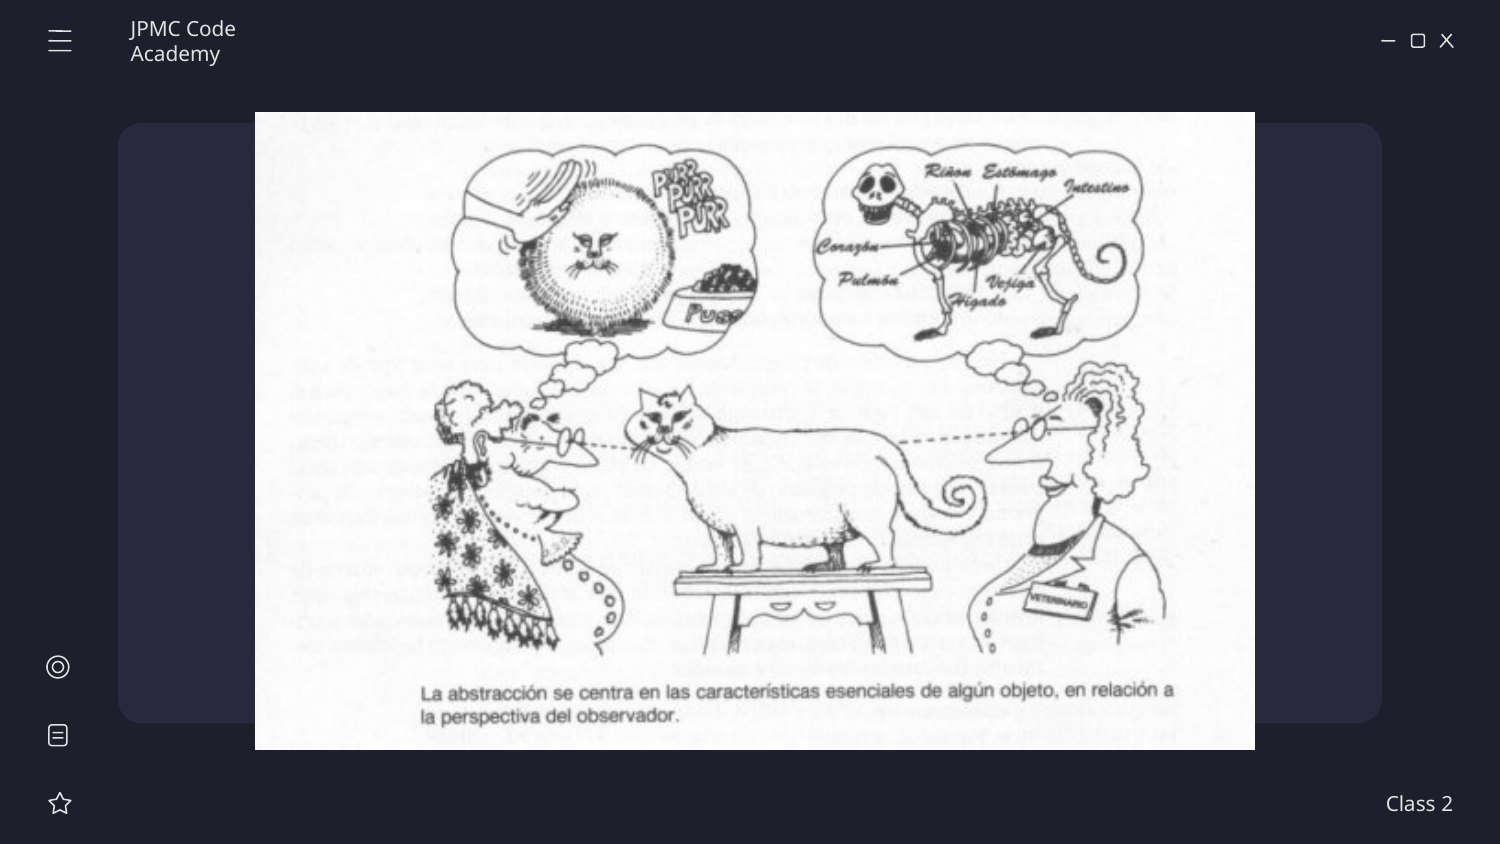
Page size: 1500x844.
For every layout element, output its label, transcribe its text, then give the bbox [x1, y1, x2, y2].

subtitle JPMC Code Academy [130, 18, 306, 64]
subtitle Class 2 [1278, 780, 1453, 826]
picture [255, 112, 1255, 751]
